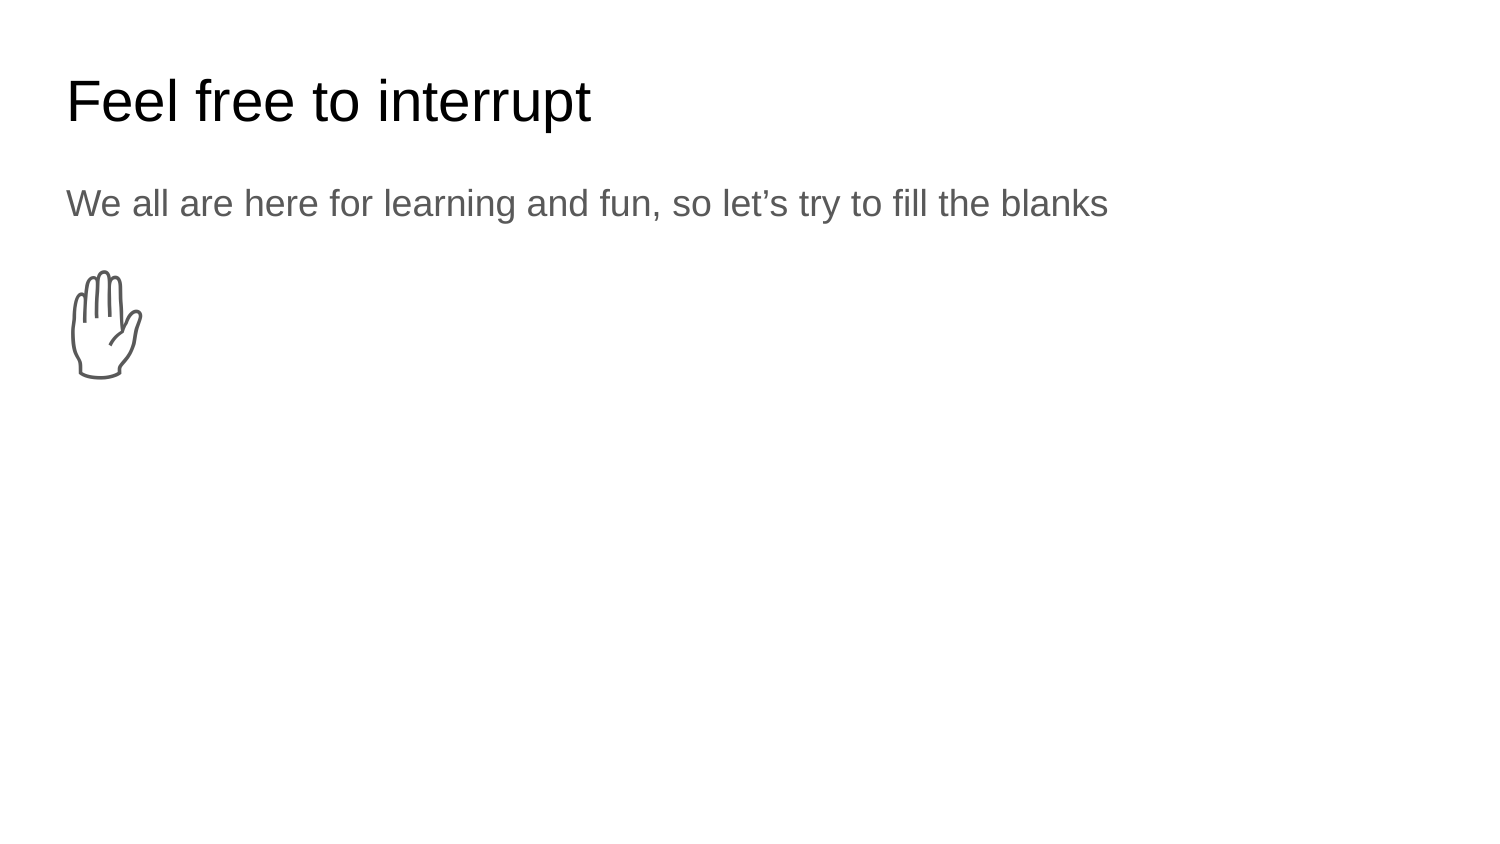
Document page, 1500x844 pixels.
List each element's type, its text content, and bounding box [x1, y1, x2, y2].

title Feel free to interrupt [51, 48, 1449, 142]
list We all are here for learning and fun, so let’s try to fill the blanks ✋ [51, 164, 1449, 416]
